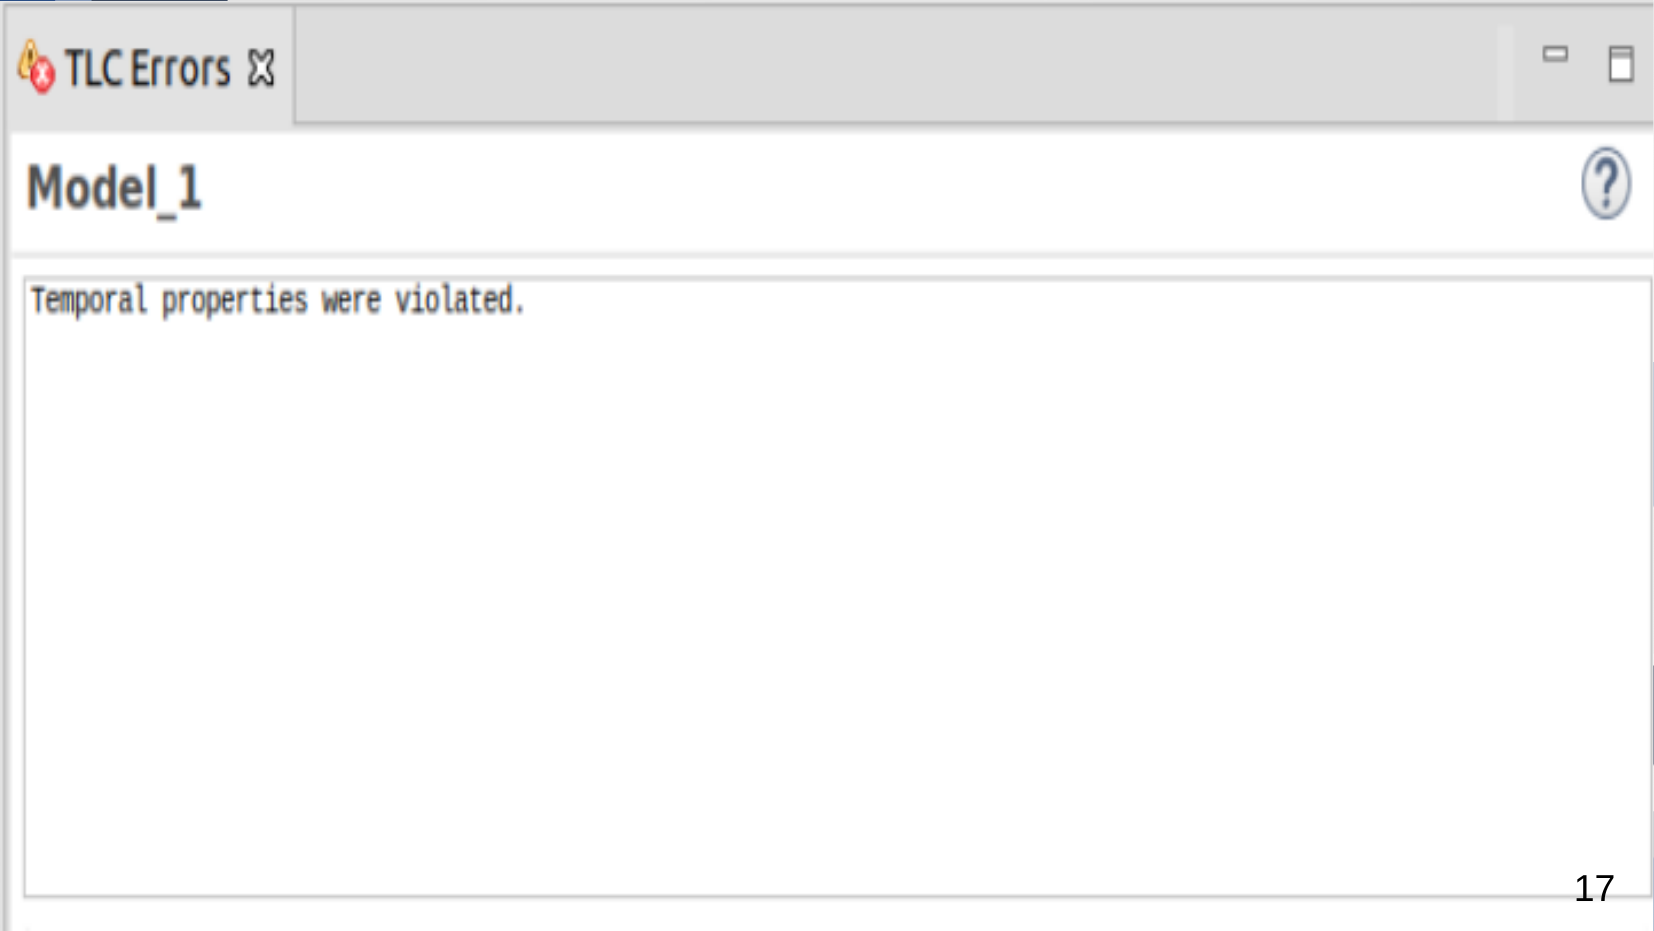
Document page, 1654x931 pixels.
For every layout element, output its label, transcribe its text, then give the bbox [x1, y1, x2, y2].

text_box <number> [1559, 859, 1654, 917]
picture [0, 0, 1654, 931]
